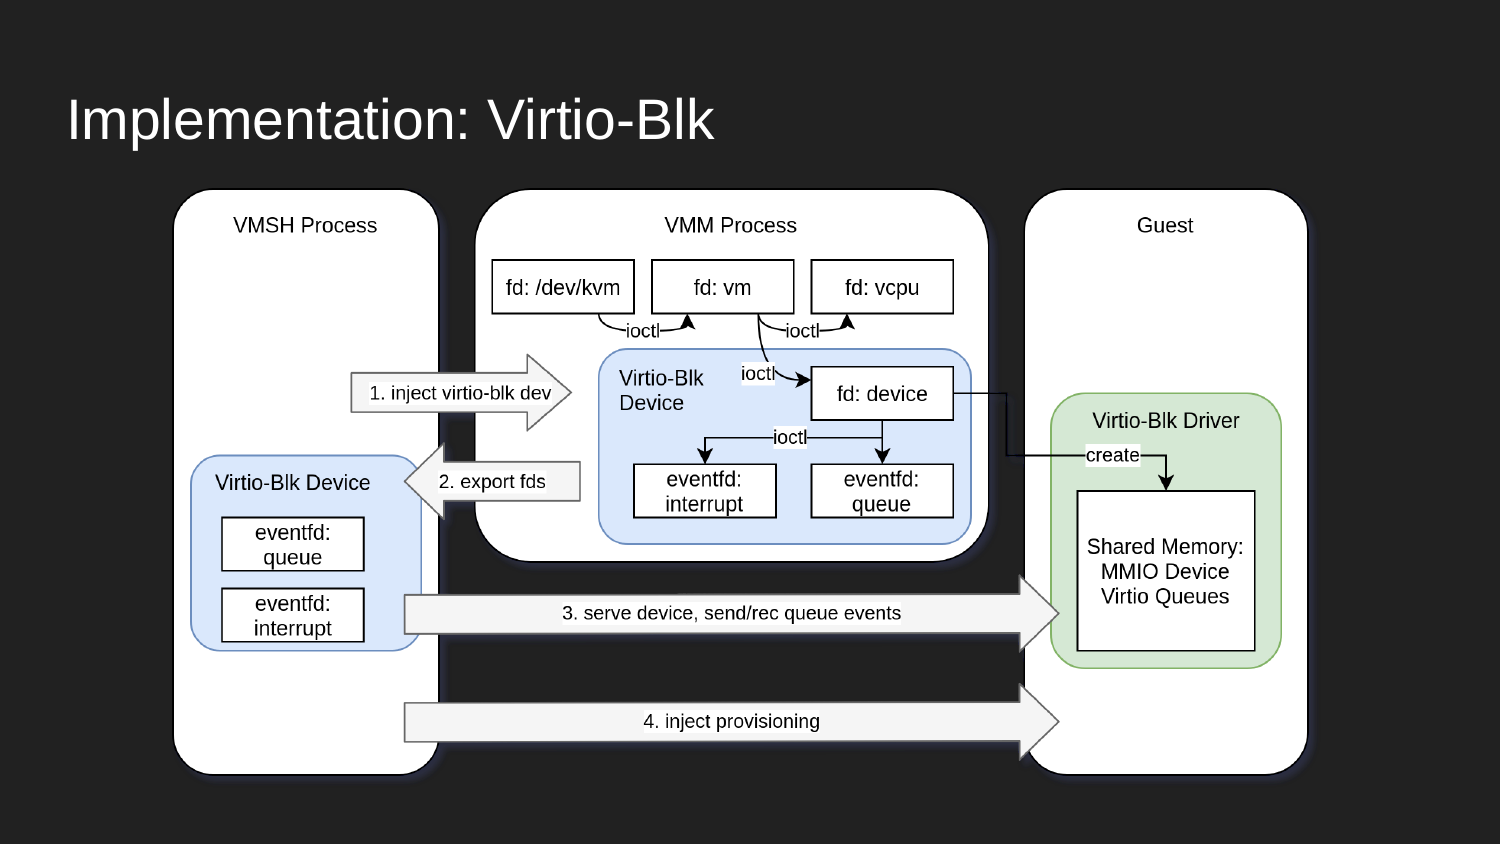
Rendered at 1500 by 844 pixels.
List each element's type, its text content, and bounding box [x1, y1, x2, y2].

picture [172, 188, 1328, 795]
title Implementation: Virtio-Blk [51, 72, 1449, 167]
